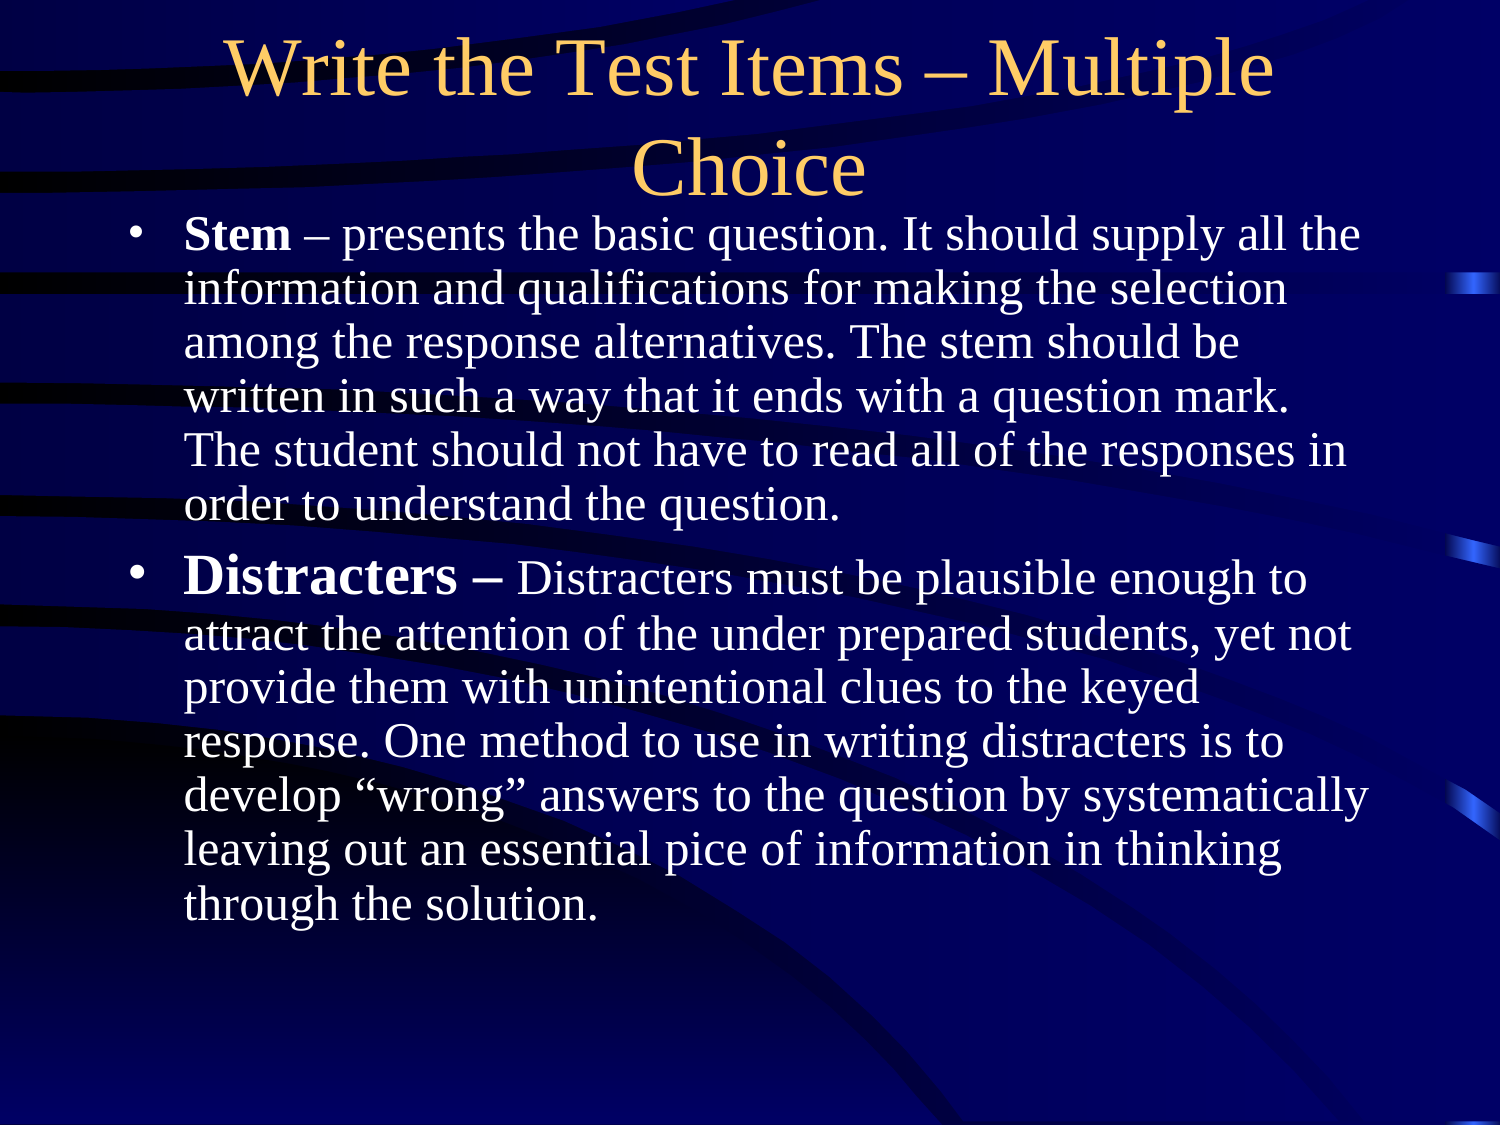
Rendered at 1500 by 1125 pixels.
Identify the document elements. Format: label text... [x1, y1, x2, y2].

title Write the Test Items – Multiple Choice [112, 37, 1388, 188]
list Stem – presents the basic question. It should supply all the information and qualifications for making the selection among the response alternatives. The stem should be written in such a way that it ends with a question mark. The student should not have to read all of the responses in order to understand the question. Distracters – Distracters must be plausible enough to attract the attention of the under prepared students, yet not provide them with unintentional clues to the keyed response. One method to use in writing distracters is to develop “wrong” answers to the question by systematically leaving out an essential pice of information in thinking through the solution. [112, 200, 1388, 1000]
